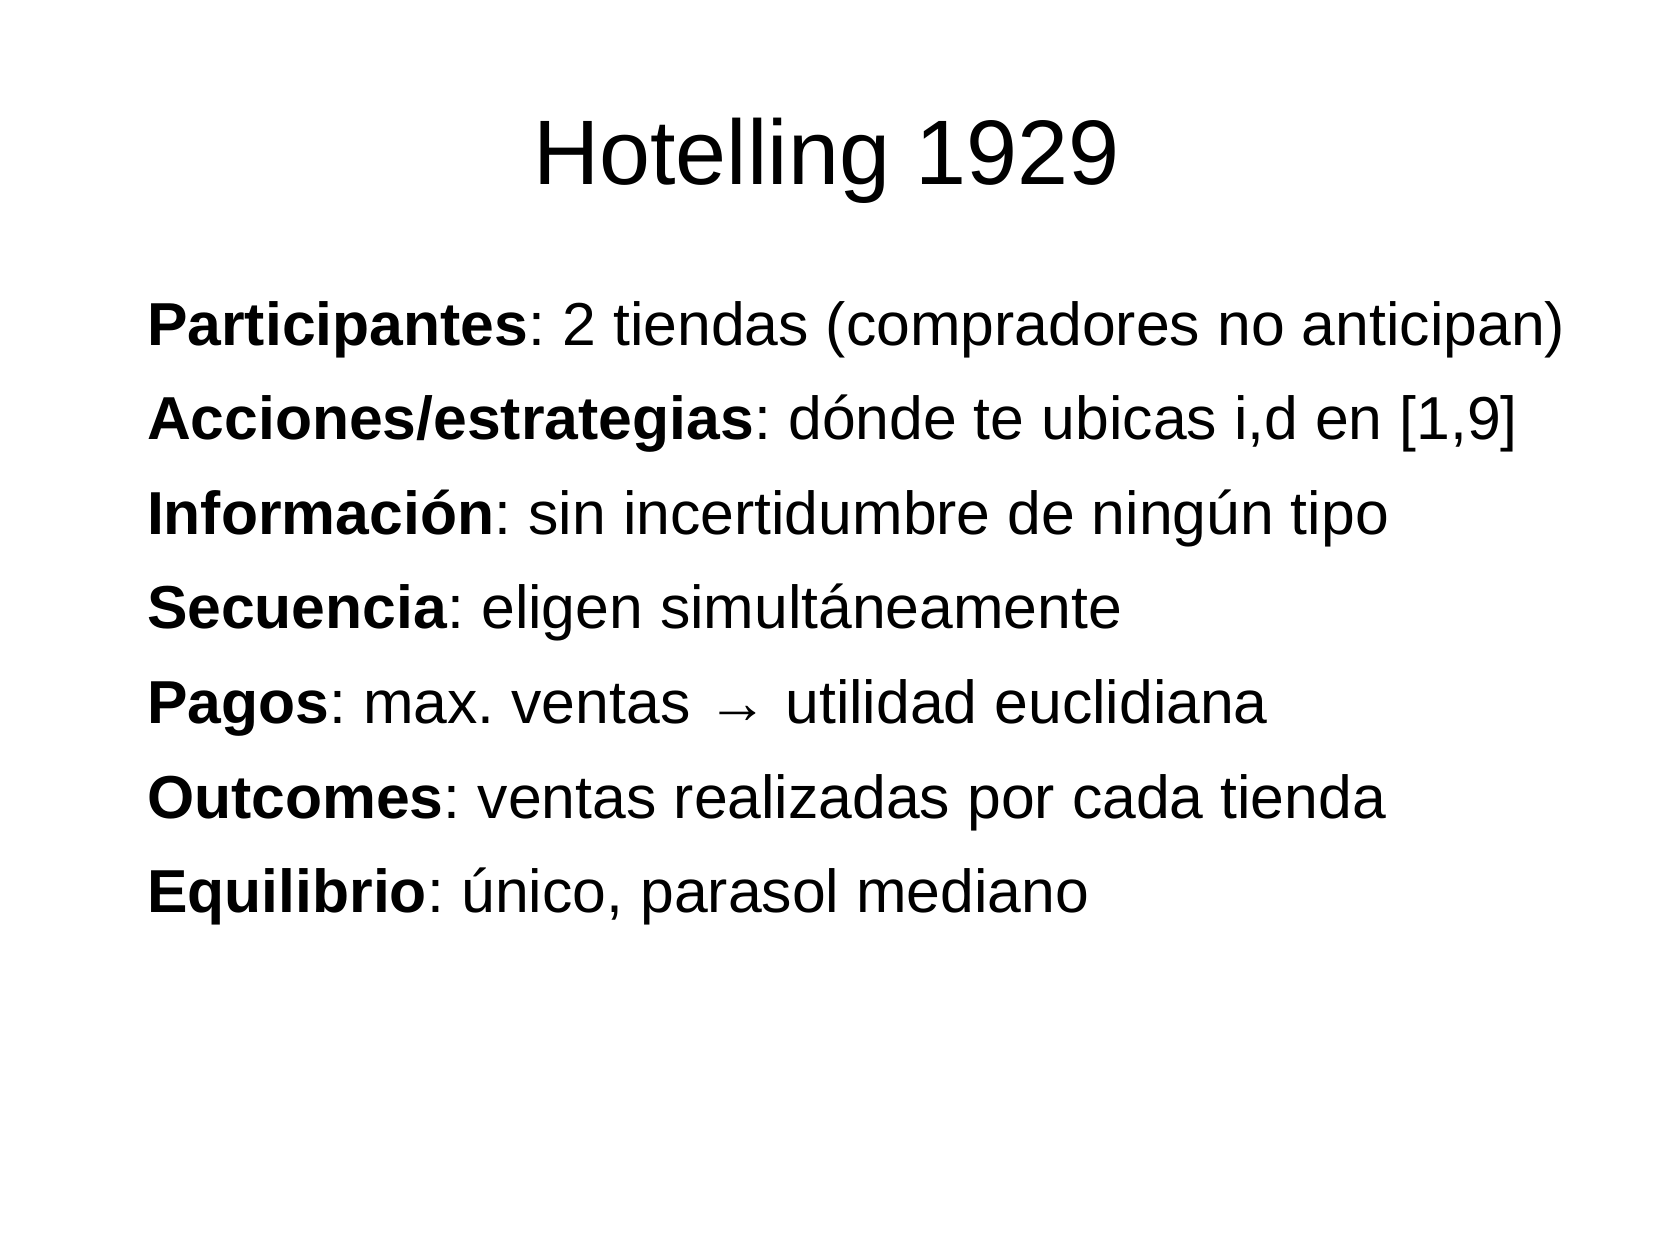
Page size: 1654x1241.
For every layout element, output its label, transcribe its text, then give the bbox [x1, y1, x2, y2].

title Hotelling 1929 [82, 49, 1571, 257]
list Participantes: 2 tiendas (compradores no anticipan) Acciones/estrategias: dónde te ubicas i,d en [1,9] Información: sin incertidumbre de ningún tipo Secuencia: eligen simultáneamente Pagos: max. ventas → utilidad euclidiana Outcomes: ventas realizadas por cada tienda Equilibrio: único, parasol mediano [82, 290, 1571, 1010]
